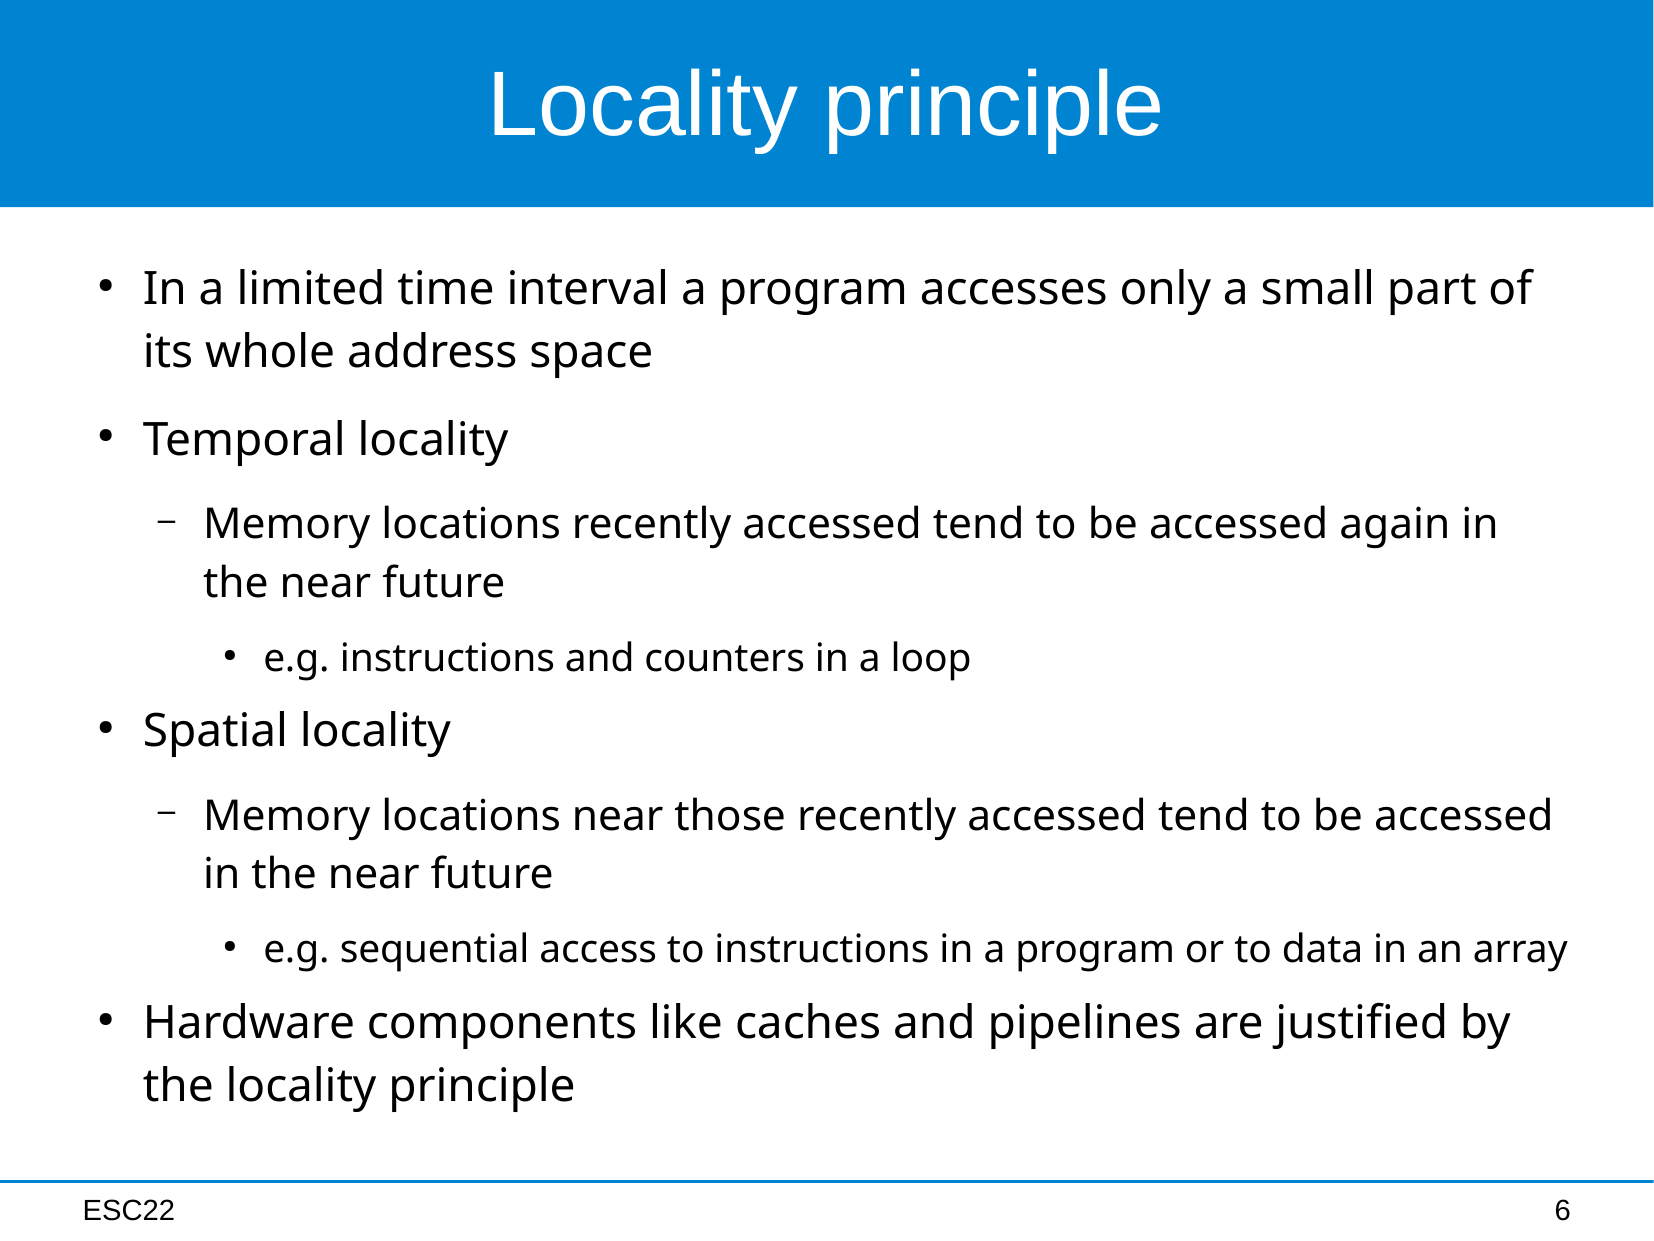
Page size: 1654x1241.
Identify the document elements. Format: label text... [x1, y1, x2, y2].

list In a limited time interval a program accesses only a small part of its whole address space Temporal locality Memory locations recently accessed tend to be accessed again in the near future e.g. instructions and counters in a loop Spatial locality Memory locations near those recently accessed tend to be accessed in the near future e.g. sequential access to instructions in a program or to data in an array Hardware components like caches and pipelines are justified by the locality principle [82, 255, 1571, 1156]
title Locality principle [0, 0, 1654, 208]
